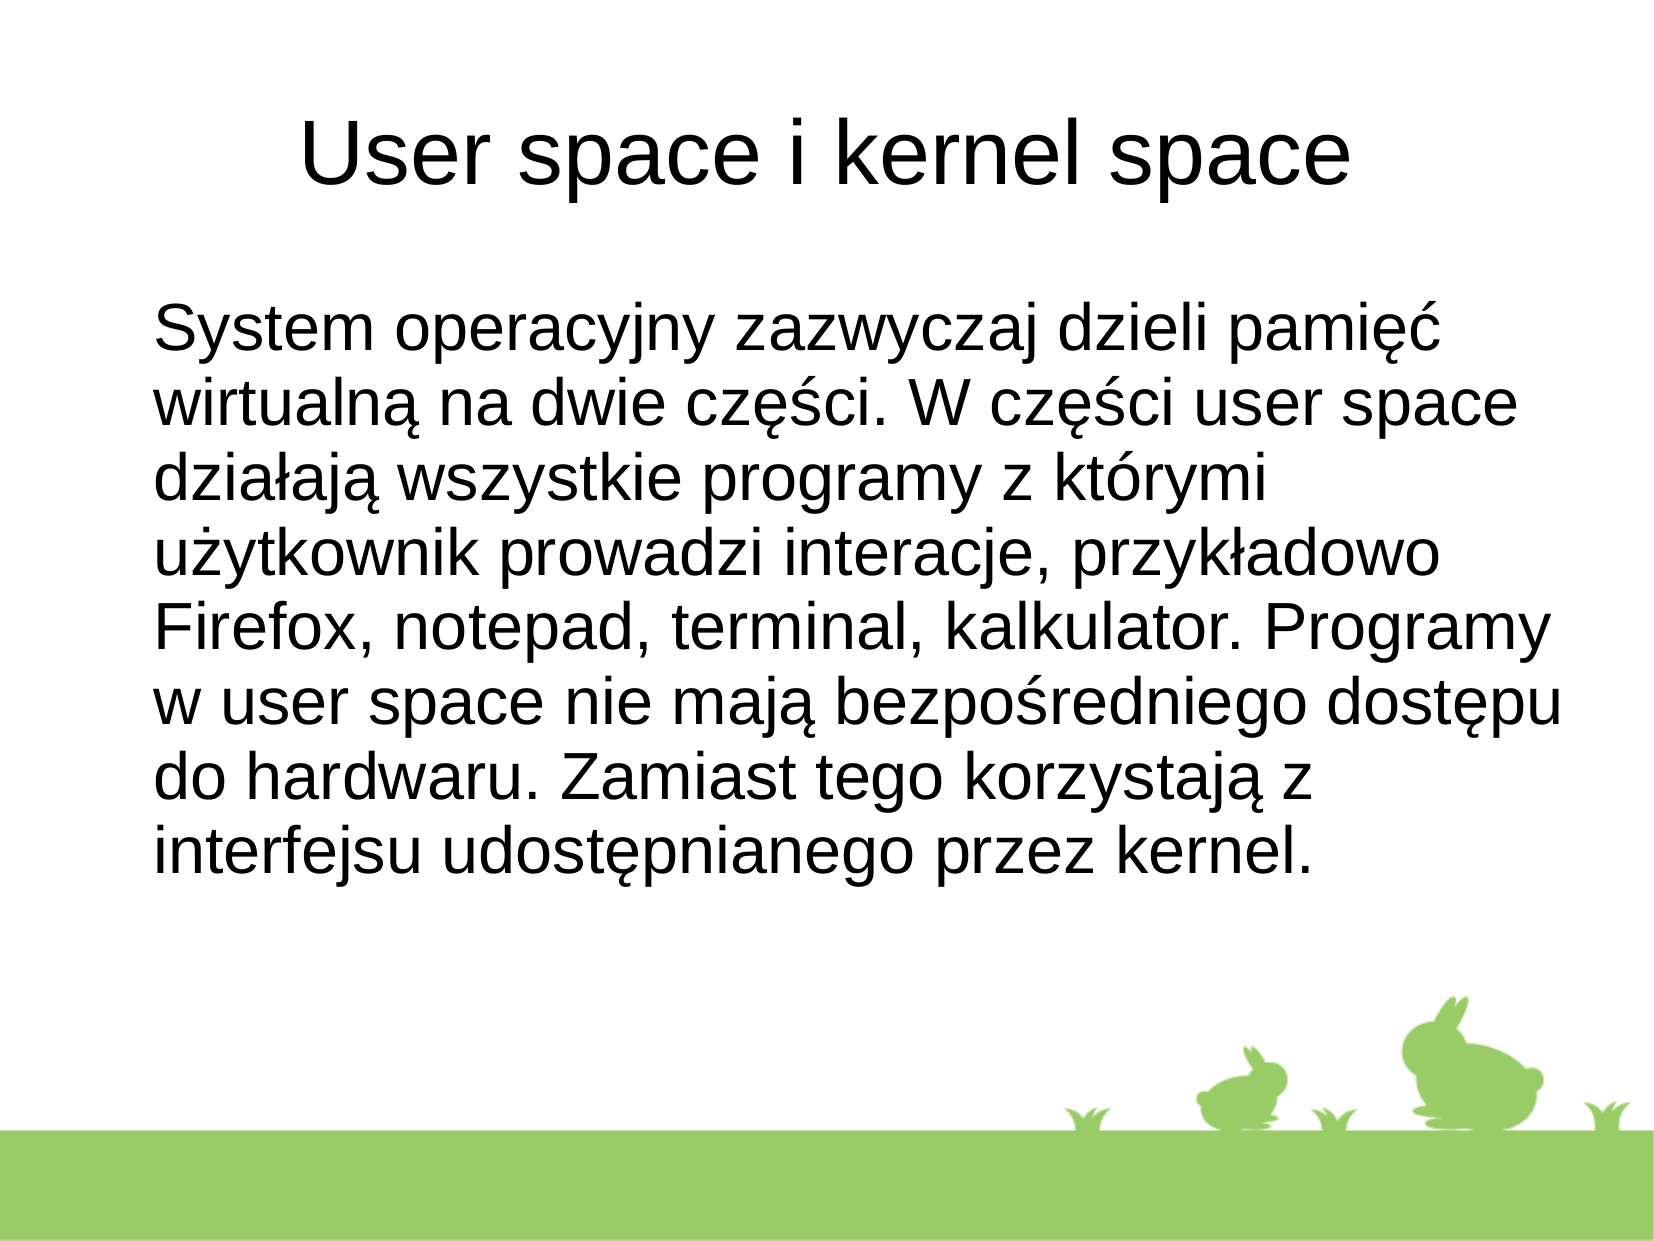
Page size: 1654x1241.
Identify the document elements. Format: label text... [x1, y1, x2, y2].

title User space i kernel space [82, 49, 1571, 257]
list System operacyjny zazwyczaj dzieli pamięć wirtualną na dwie części. W części user space działają wszystkie programy z którymi użytkownik prowadzi interacje, przykładowo Firefox, notepad, terminal, kalkulator. Programy w user space nie mają bezpośredniego dostępu do hardwaru. Zamiast tego korzystają z interfejsu udostępnianego przez kernel. [82, 290, 1571, 1010]
picture [0, 0, 1654, 1241]
